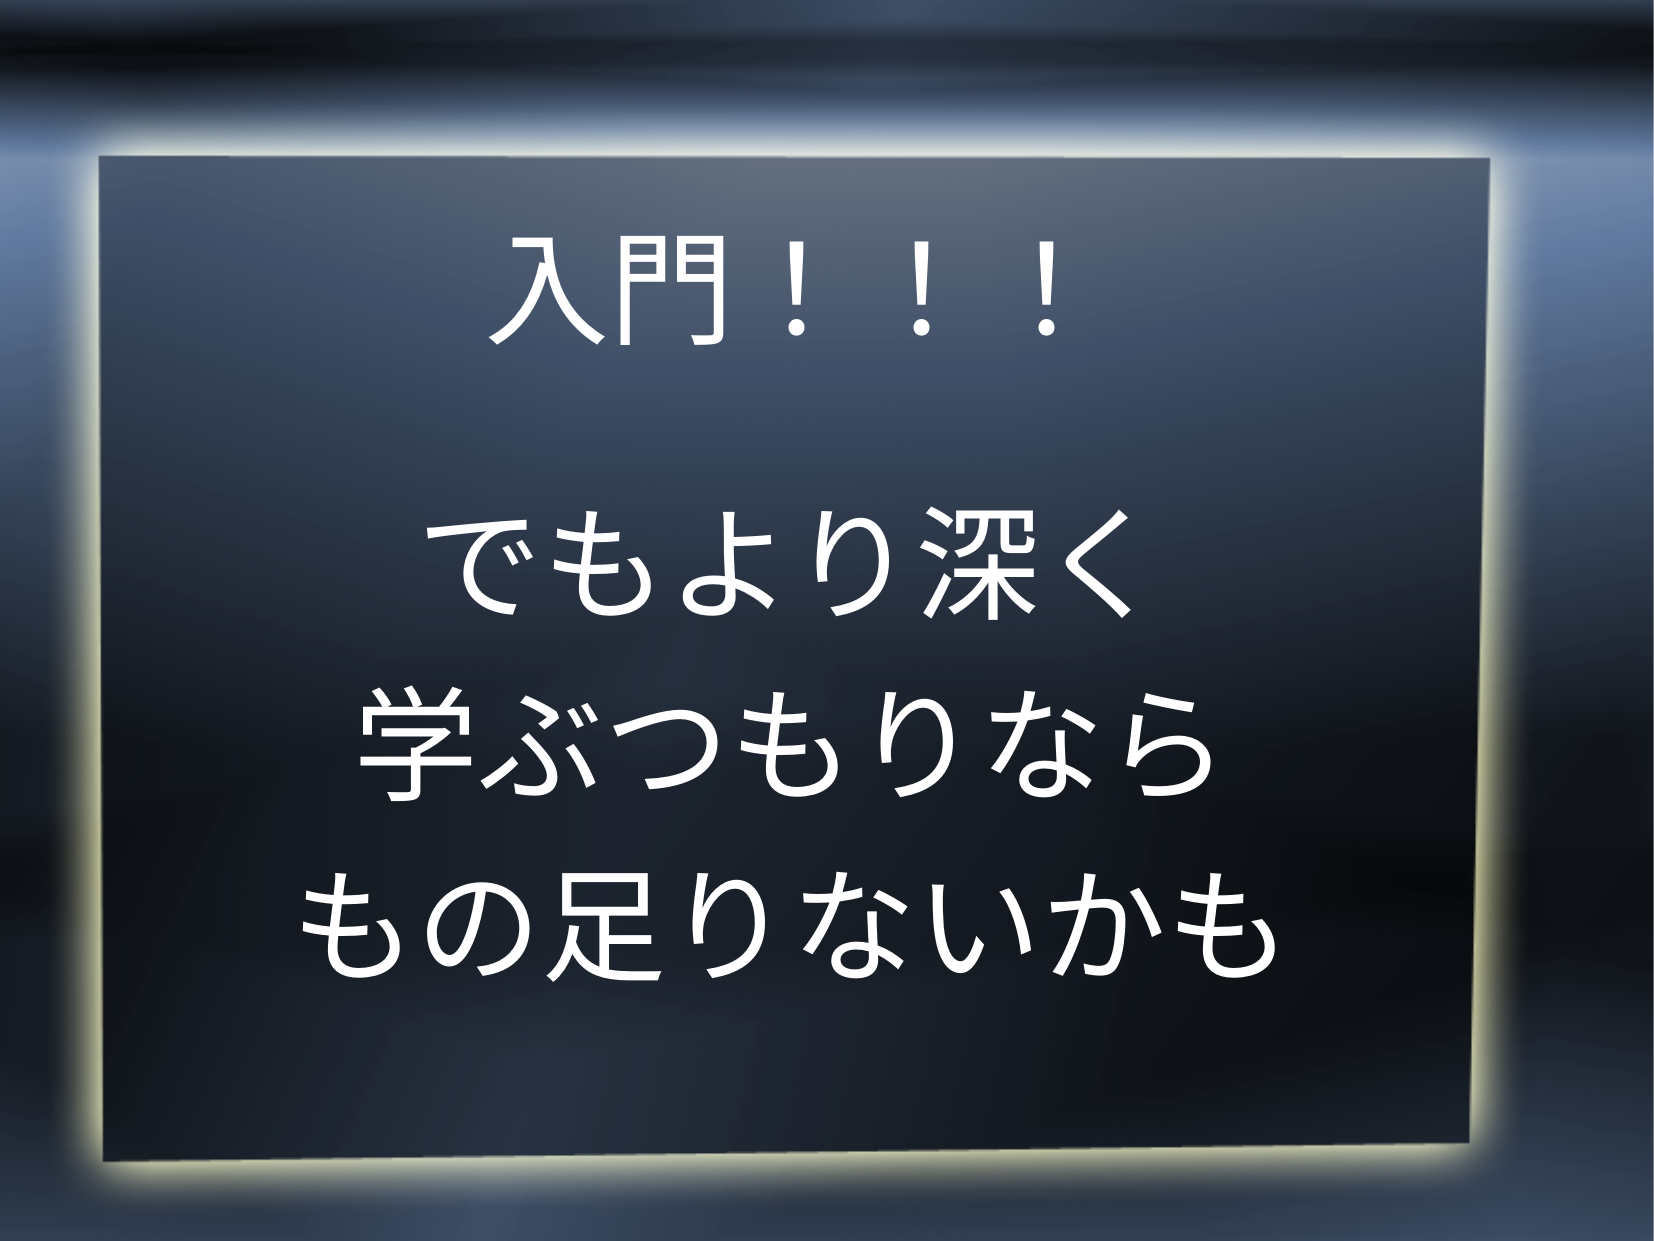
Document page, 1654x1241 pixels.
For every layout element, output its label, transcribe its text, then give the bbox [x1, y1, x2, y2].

picture [0, 0, 1654, 1241]
title 入門！！！ [88, 177, 1506, 384]
subtitle でもより深く 学ぶつもりなら もの足りないかも [135, 472, 1447, 1114]
